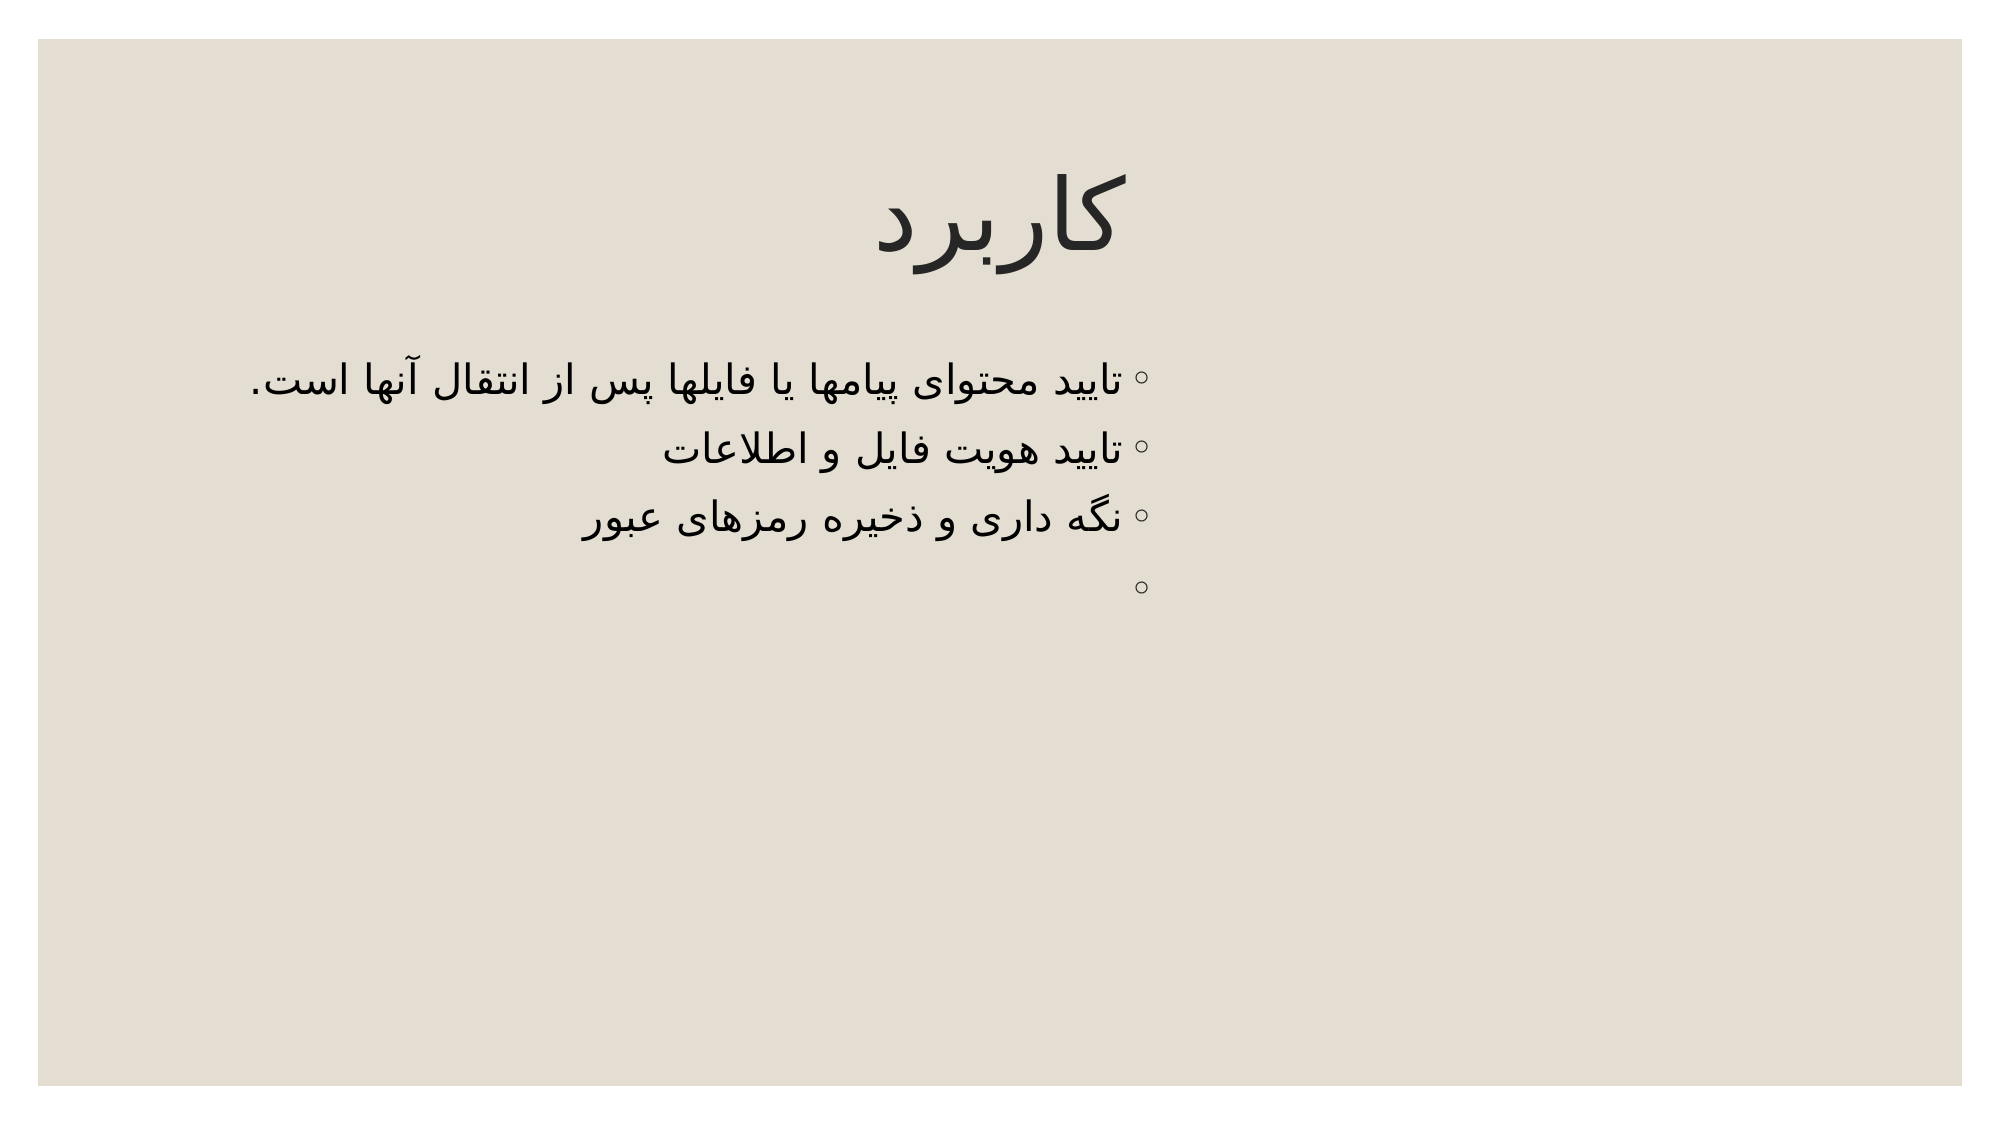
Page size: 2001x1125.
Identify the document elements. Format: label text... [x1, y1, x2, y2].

title کاربرد [174, 105, 1825, 331]
list تایید محتوای پیام‏ها یا فایل‏ها پس از انتقال آن‏ها است. تایید هویت فایل و اطلاعات نگه داری و ذخیره رمزهای عبور [174, 345, 1825, 991]
